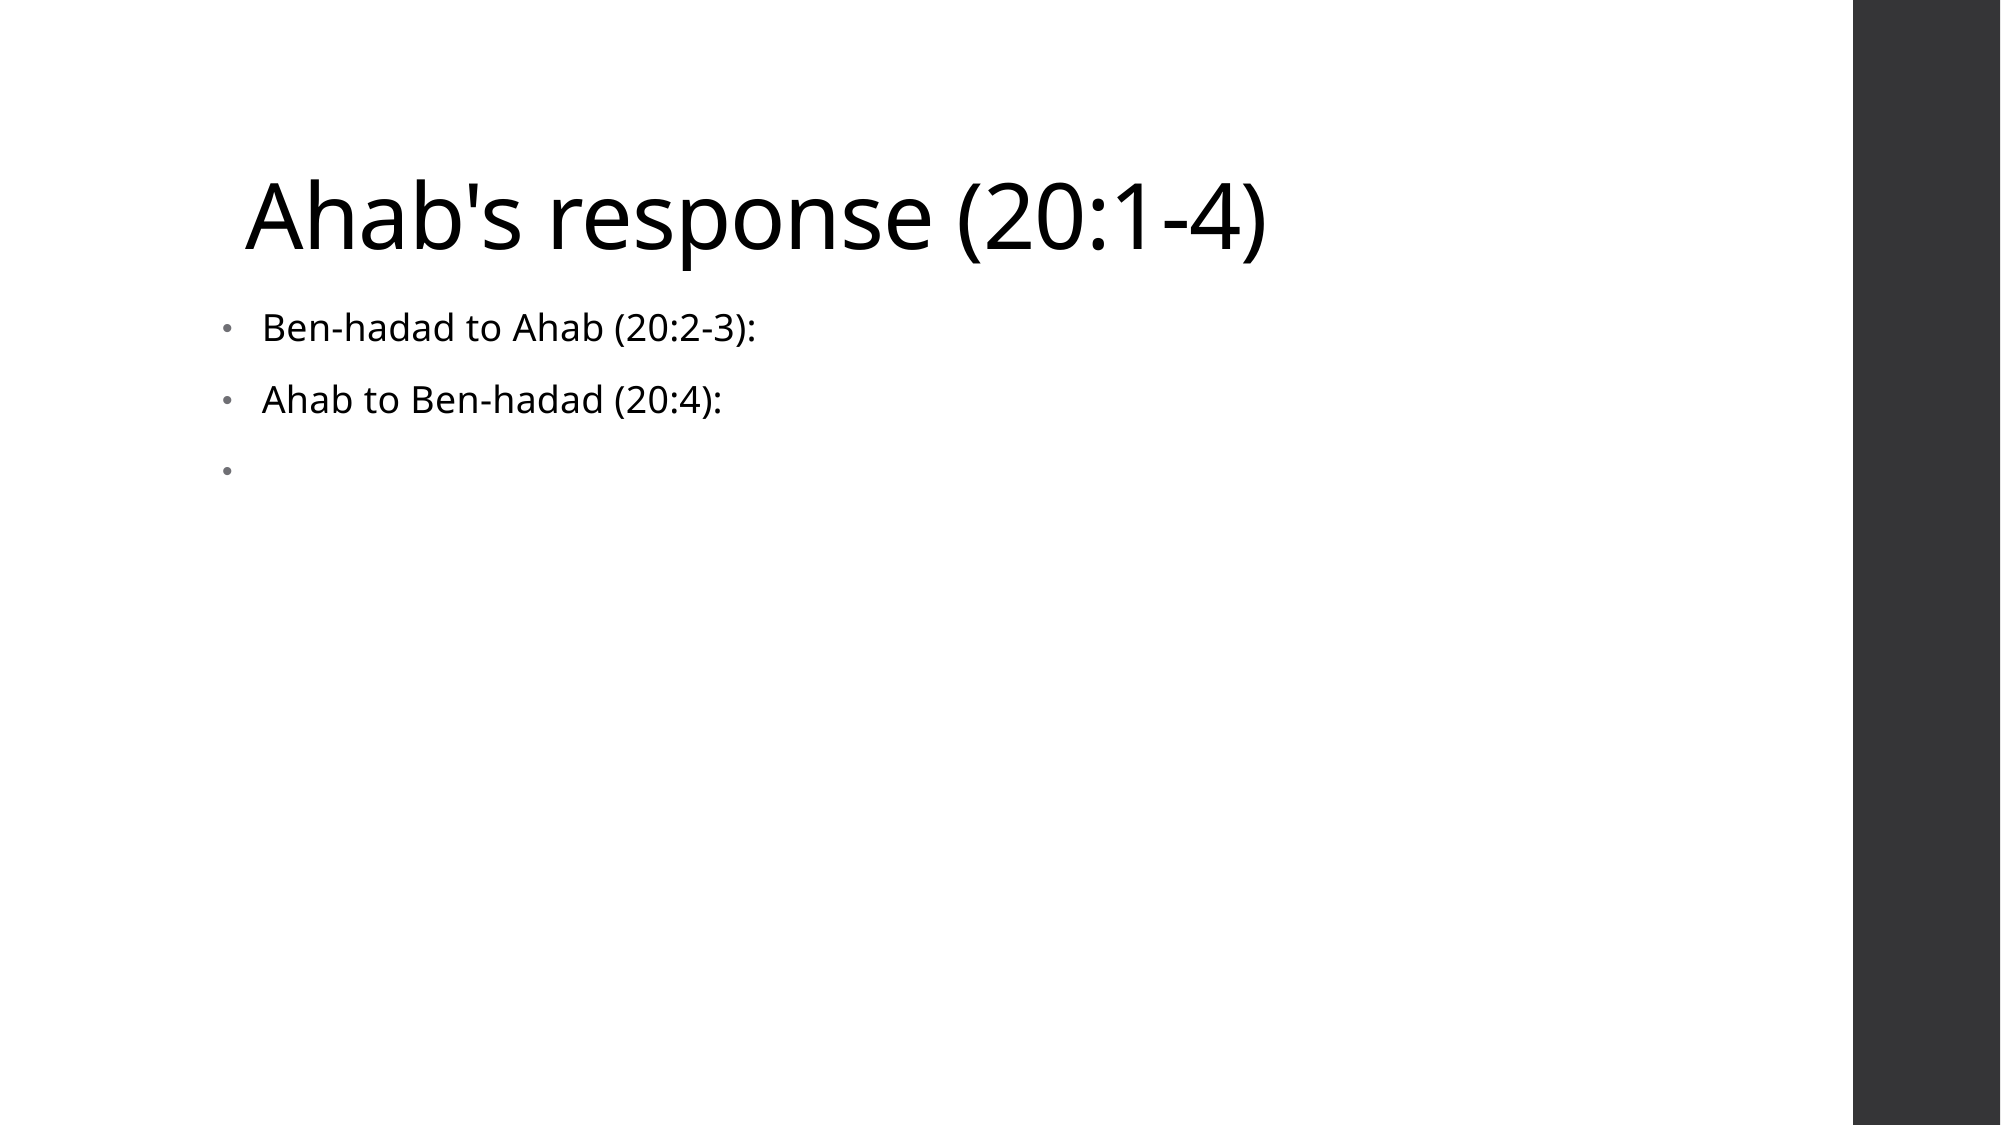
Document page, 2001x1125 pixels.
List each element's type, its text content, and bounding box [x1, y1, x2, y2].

title Ahab's response (20:1-4) [206, 60, 1797, 278]
list Ben-hadad to Ahab (20:2-3): Ahab to Ben-hadad (20:4): [206, 299, 1617, 1014]
